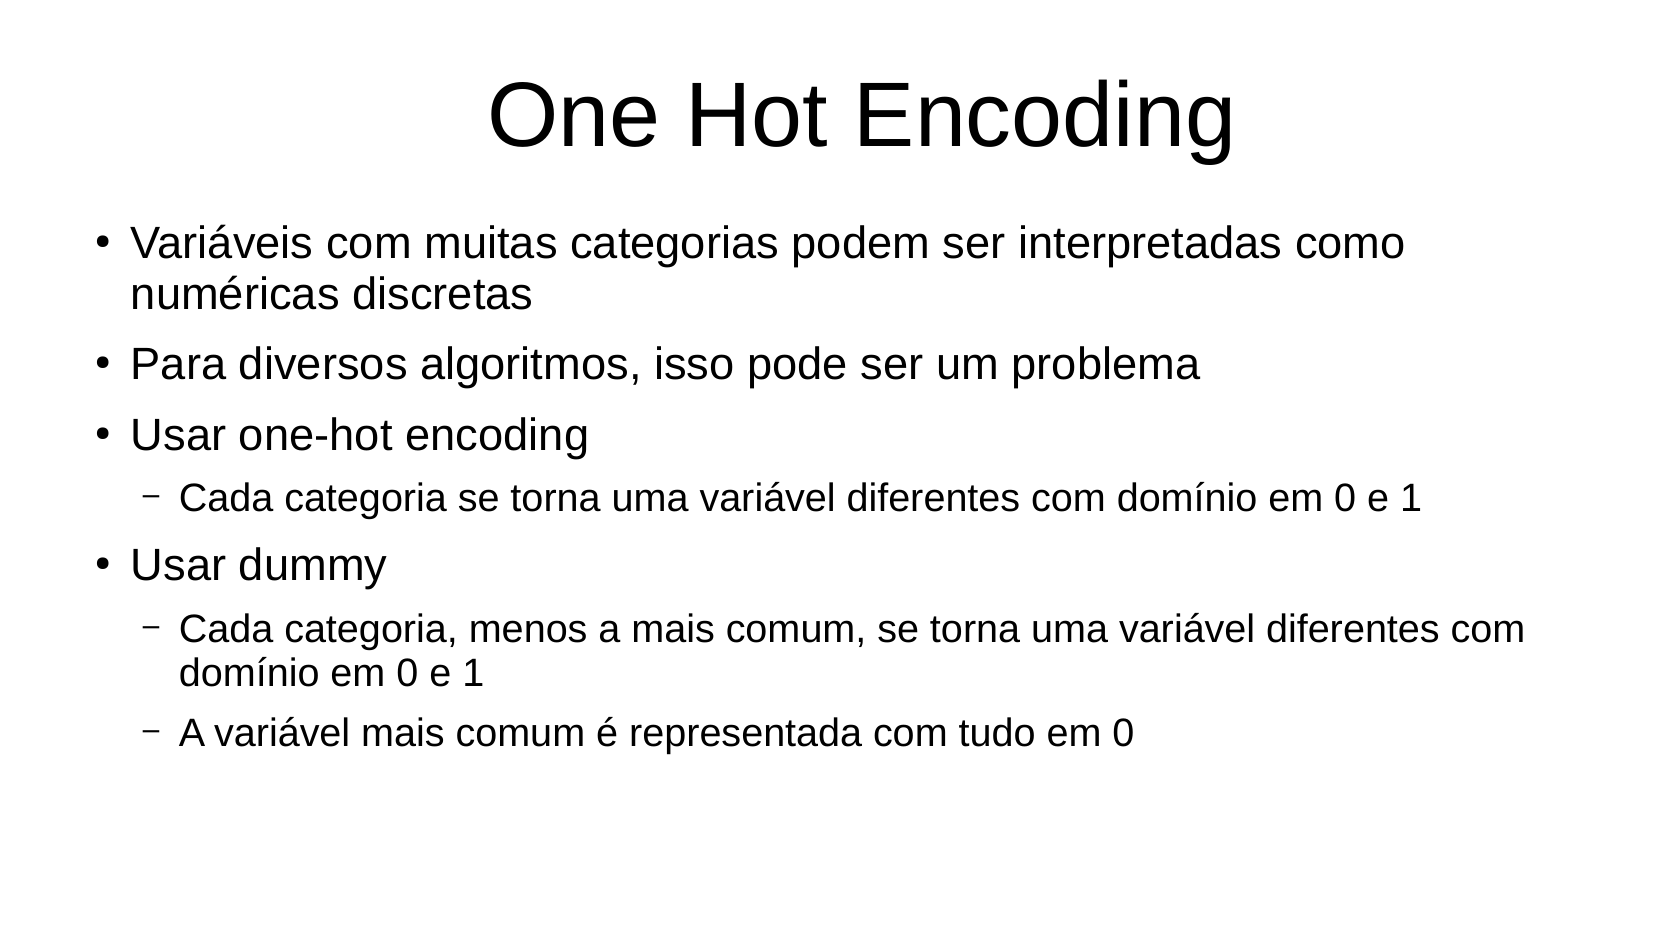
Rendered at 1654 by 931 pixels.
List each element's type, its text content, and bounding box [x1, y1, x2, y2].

title One Hot Encoding [82, 37, 1571, 193]
list Variáveis com muitas categorias podem ser interpretadas como numéricas discretas Para diversos algoritmos, isso pode ser um problema Usar one-hot encoding Cada categoria se torna uma variável diferentes com domínio em 0 e 1 Usar dummy Cada categoria, menos a mais comum, se torna uma variável diferentes com domínio em 0 e 1 A variável mais comum é representada com tudo em 0 [82, 217, 1571, 758]
